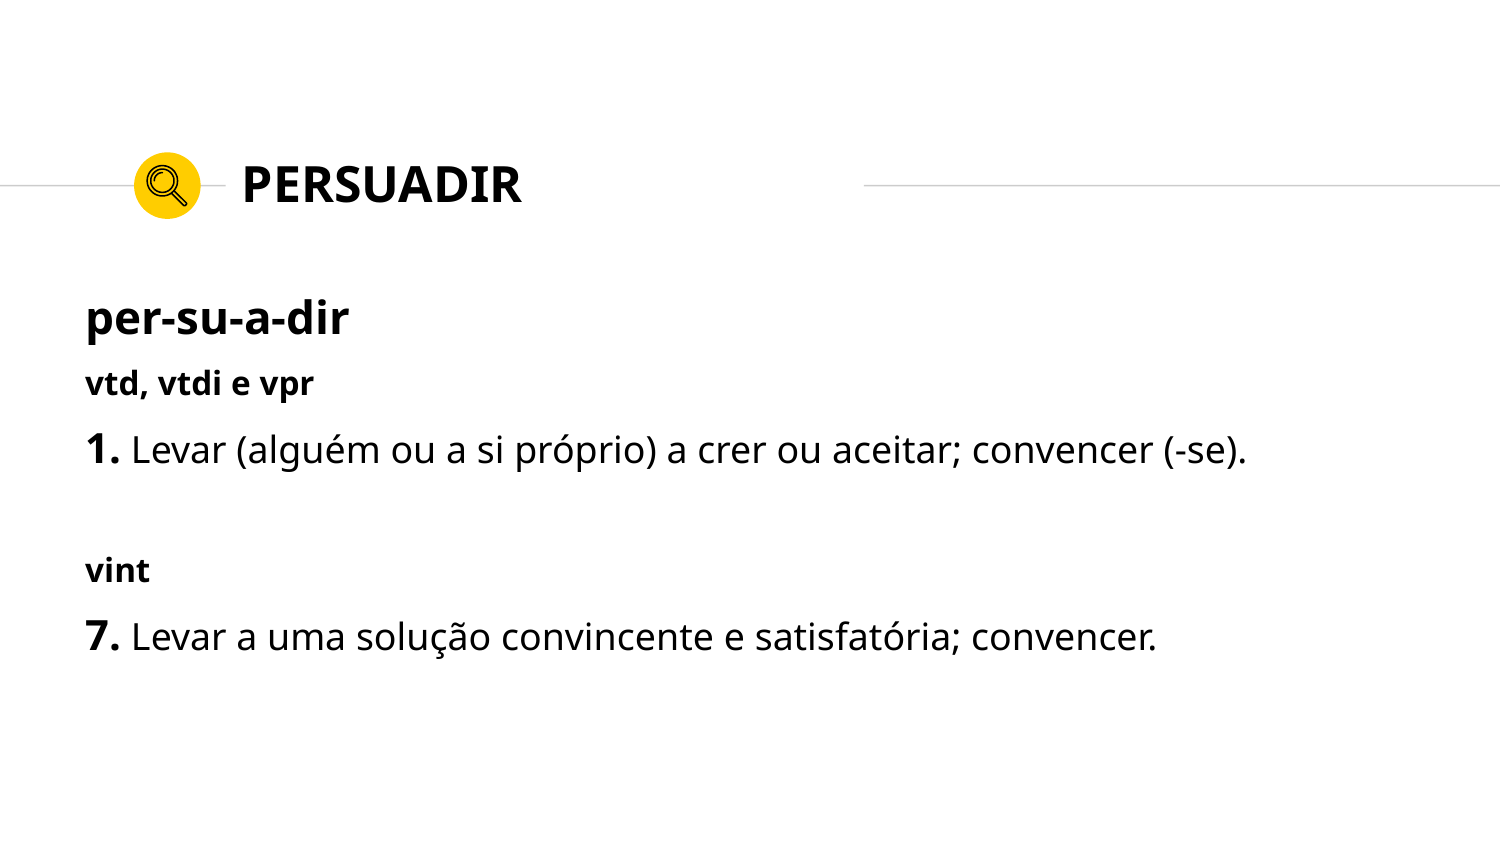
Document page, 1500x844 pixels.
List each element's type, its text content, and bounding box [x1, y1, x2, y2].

title PERSUADIR [226, 146, 863, 219]
list per-su-a-dir vtd, vtdi e vpr 1. Levar (alguém ou a si próprio) a crer ou aceitar; convencer (-se). vint 7. Levar a uma solução convincente e satisfatória; convencer. [70, 265, 1428, 776]
